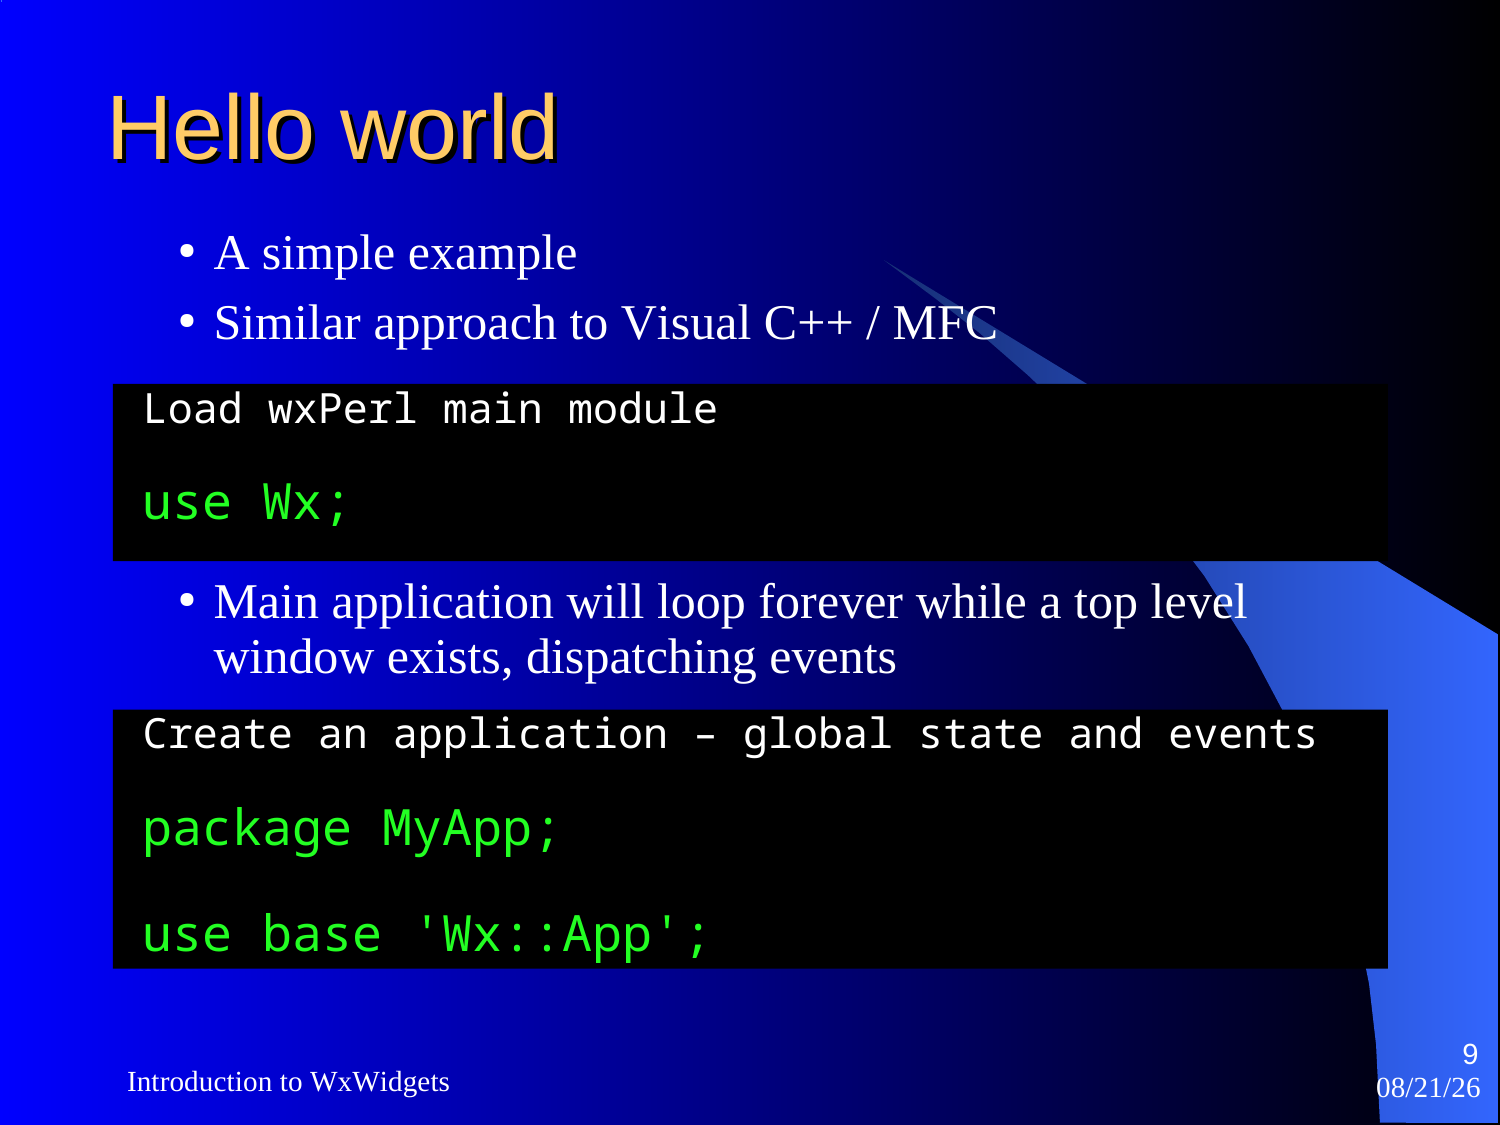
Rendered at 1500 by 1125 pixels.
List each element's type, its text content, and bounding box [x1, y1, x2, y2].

list Load wxPerl main module use Wx; [112, 383, 1388, 562]
list Create an application – global state and events package MyApp; use base 'Wx::App'; [112, 709, 1388, 945]
list A simple example Similar approach to Visual C++ / MFC Main application will loop forever while a top level window exists, dispatching events [112, 969, 1388, 1125]
list A simple example Similar approach to Visual C++ / MFC Main application will loop forever while a top level window exists, dispatching events [112, 177, 1388, 383]
list A simple example Similar approach to Visual C++ / MFC Main application will loop forever while a top level window exists, dispatching events [112, 562, 1388, 709]
title Hello world [91, 48, 1418, 207]
